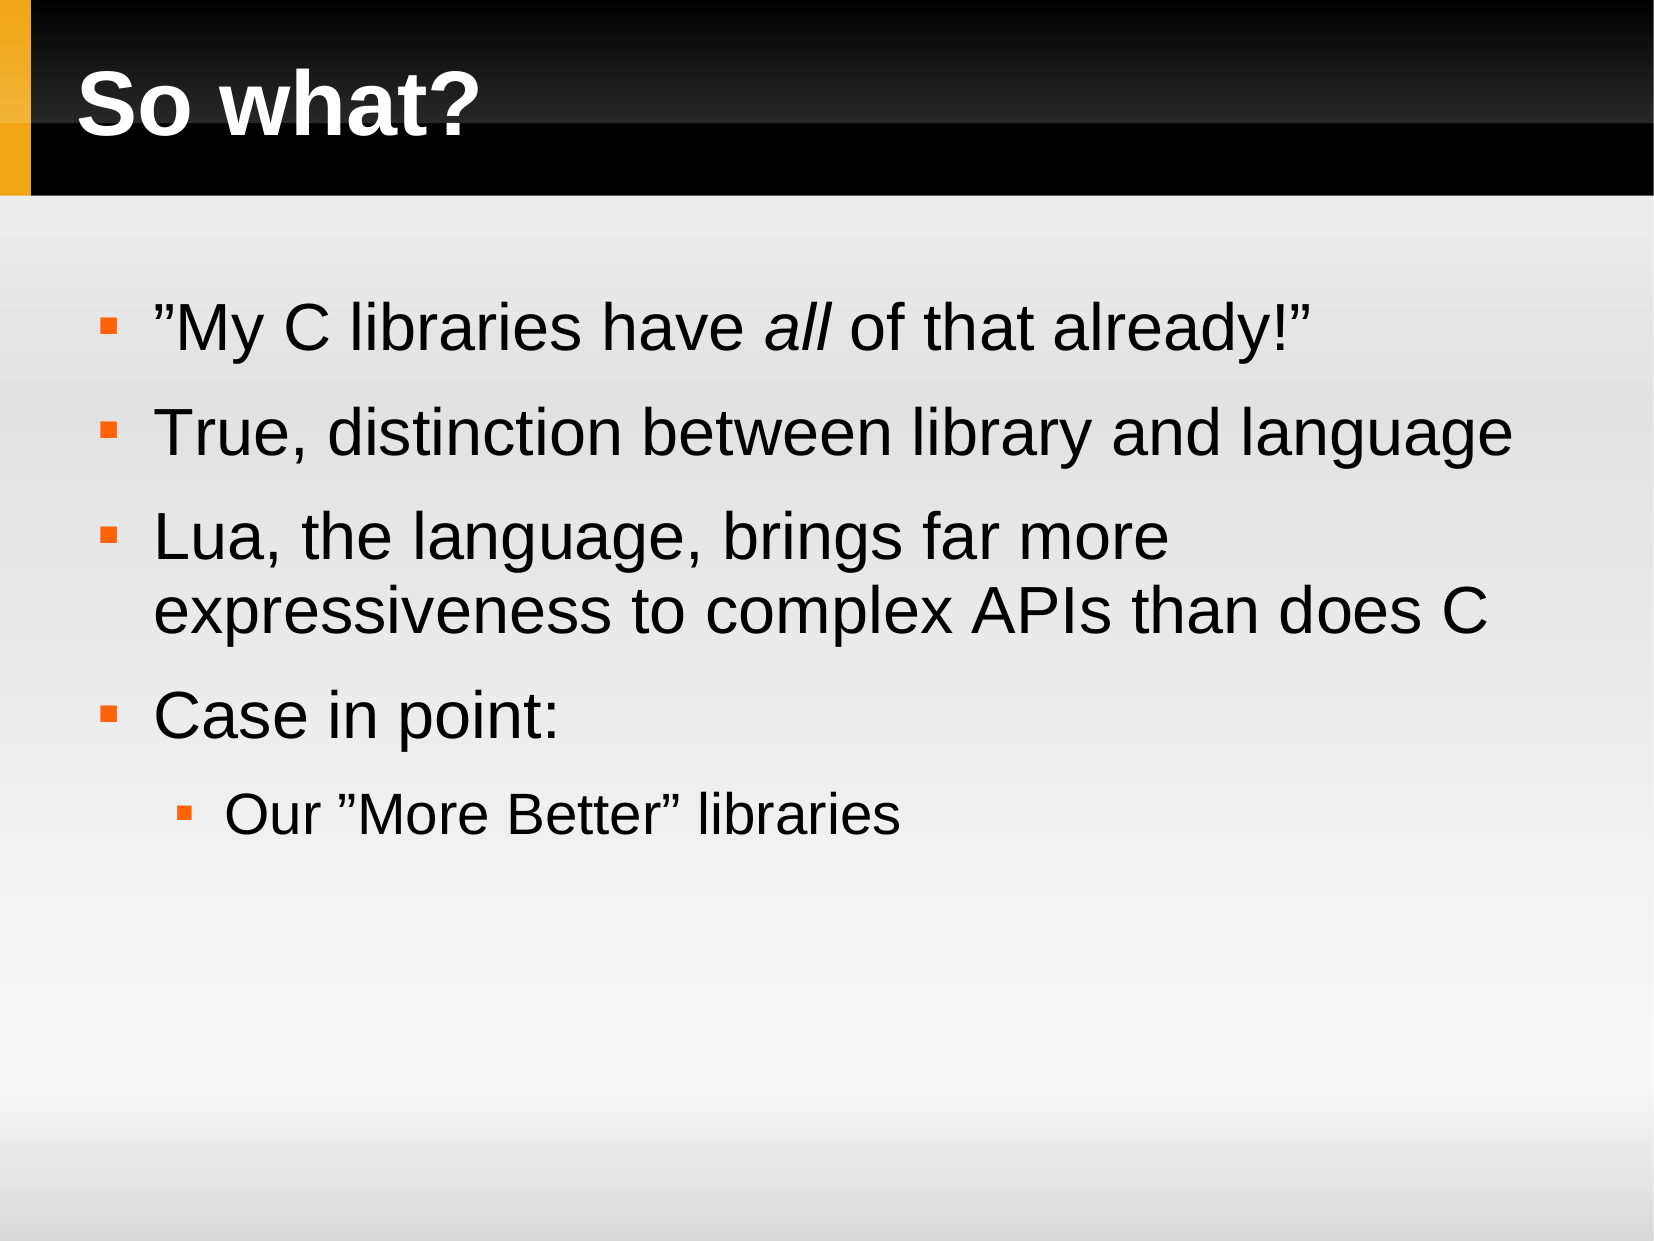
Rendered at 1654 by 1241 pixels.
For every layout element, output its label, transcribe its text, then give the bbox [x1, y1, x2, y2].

picture [0, 0, 1654, 1241]
list ”My C libraries have all of that already!” True, distinction between library and language Lua, the language, brings far more expressiveness to complex APIs than does C Case in point: Our ”More Better” libraries [82, 290, 1571, 1094]
title So what? [76, 7, 1565, 200]
